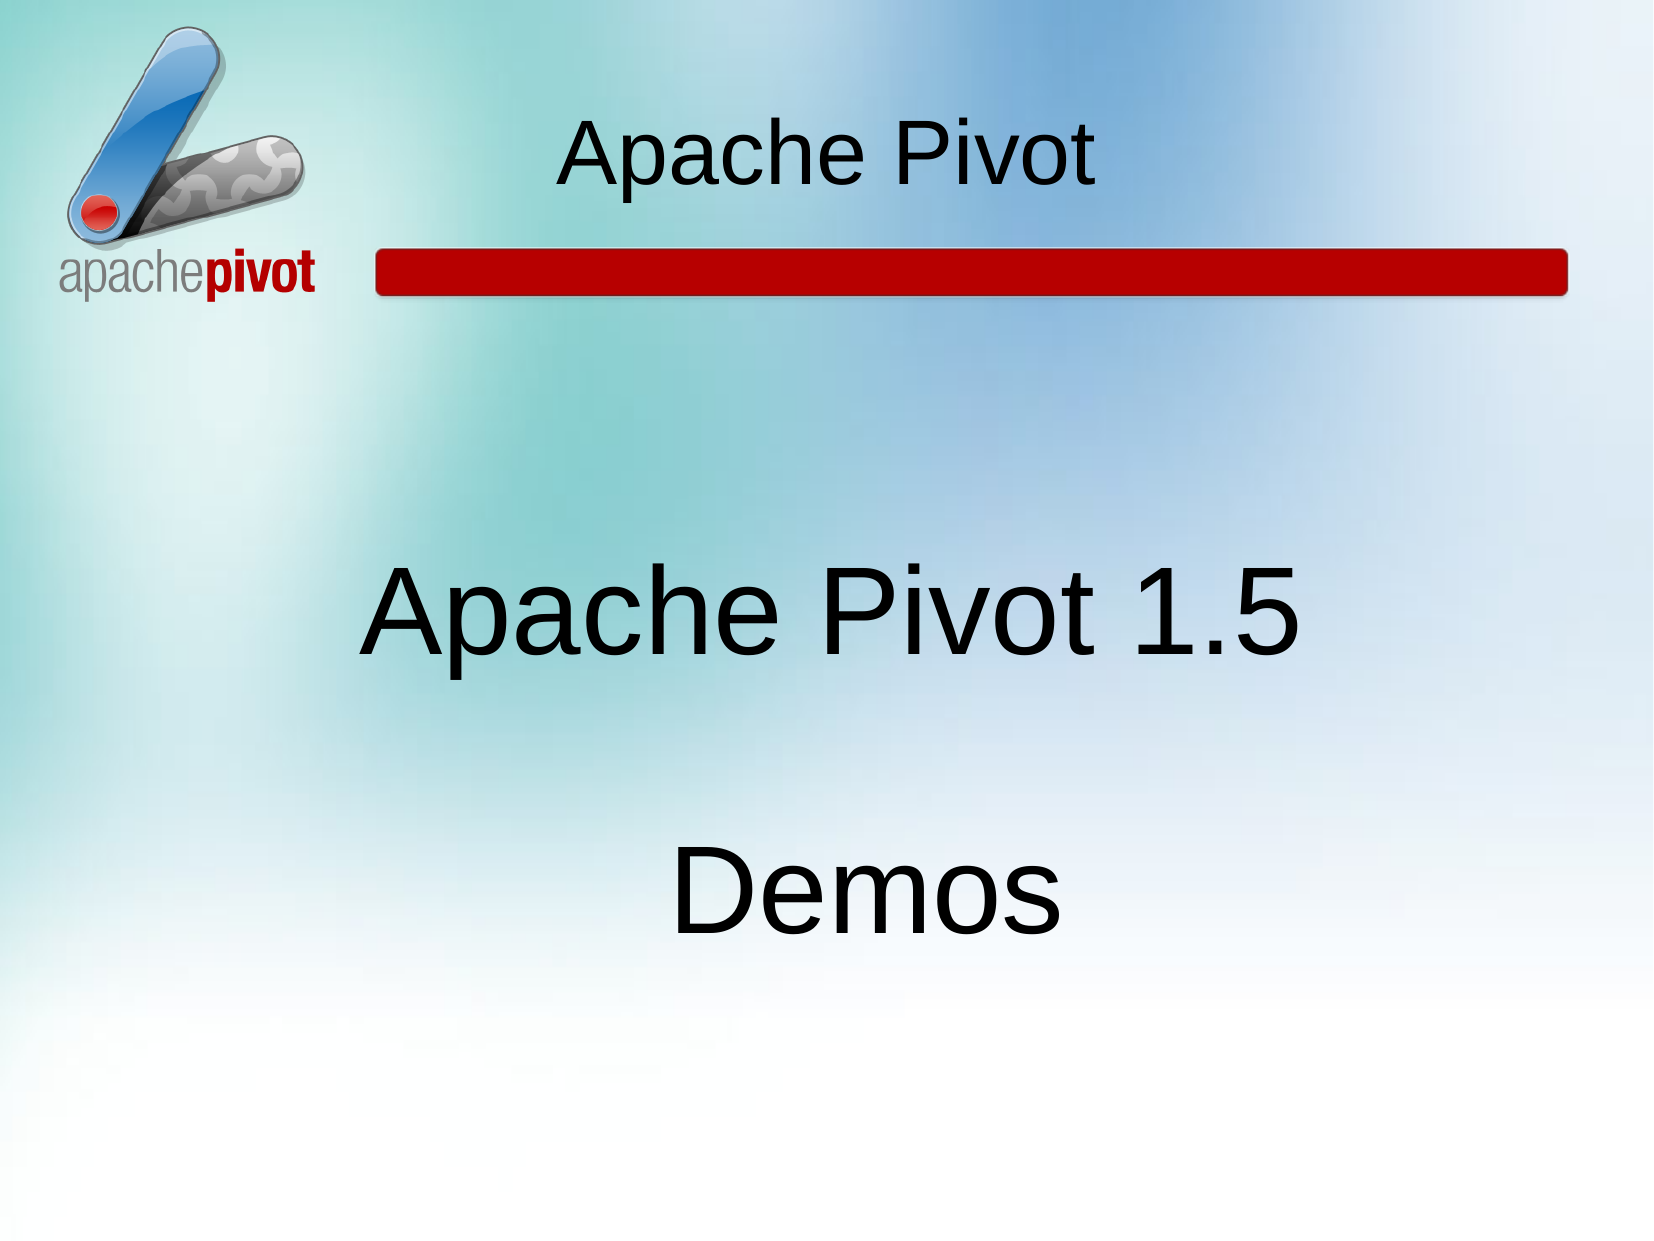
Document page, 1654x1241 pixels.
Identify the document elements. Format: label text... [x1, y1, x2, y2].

title Apache Pivot [315, 49, 1571, 257]
picture [0, 0, 1654, 1241]
subtitle Apache Pivot 1.5 Demos [59, 290, 1595, 1211]
